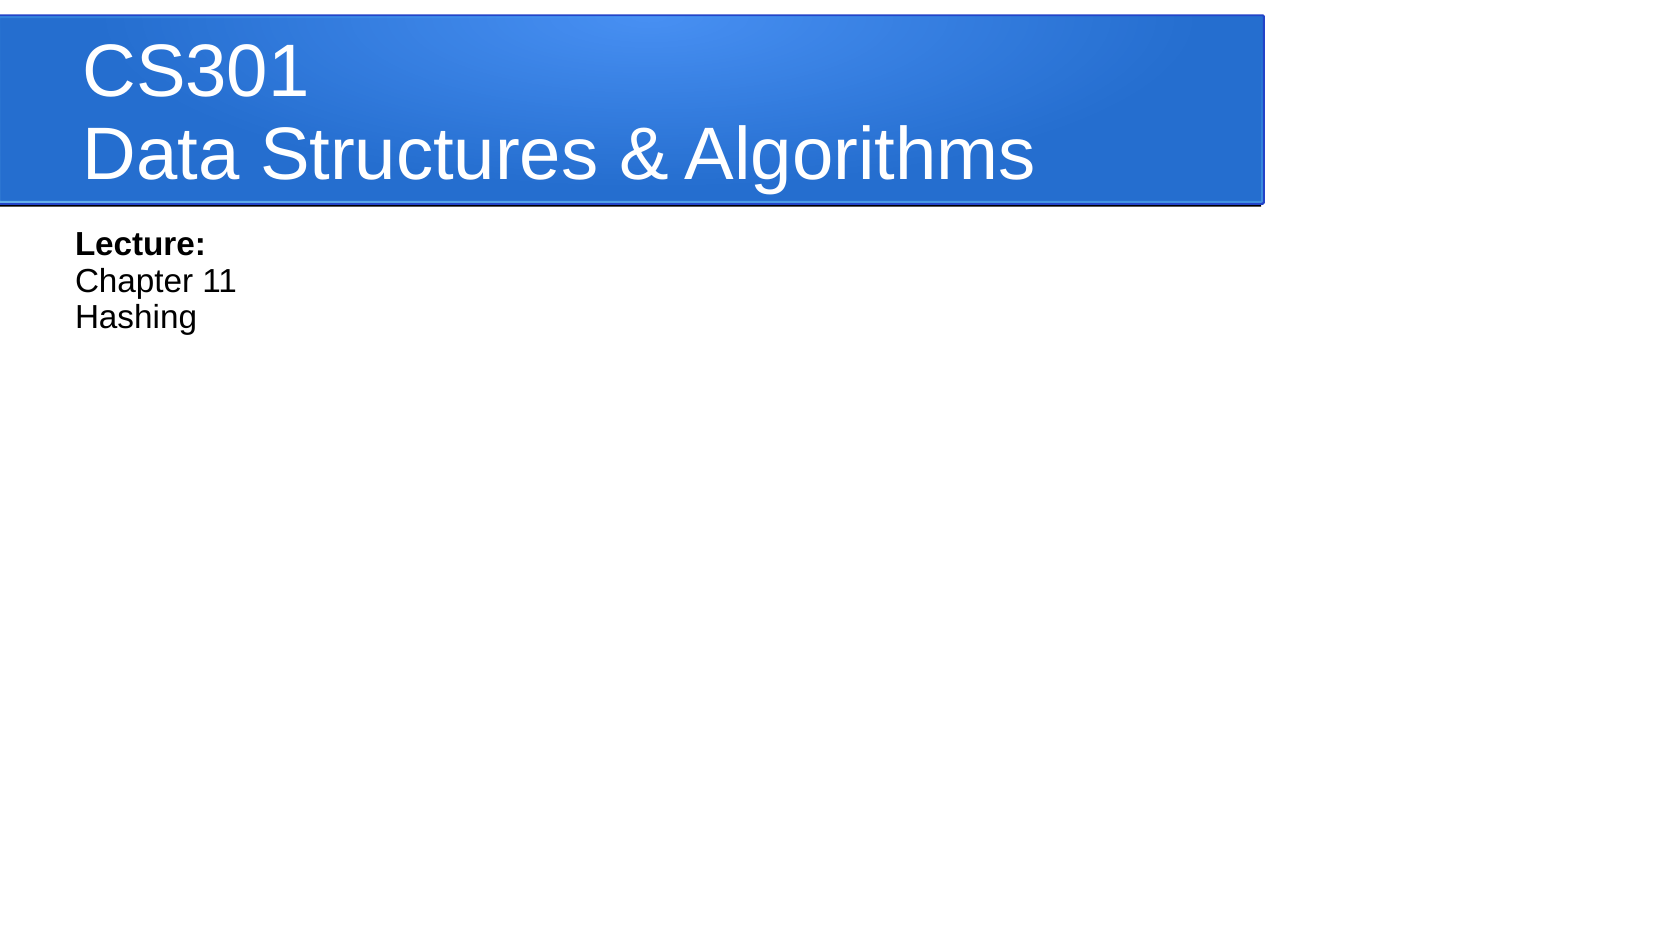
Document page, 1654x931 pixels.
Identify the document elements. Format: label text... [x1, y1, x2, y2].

subtitle Lecture: Chapter 11 Hashing [75, 225, 436, 365]
title CS301 Data Structures & Algorithms [82, 29, 1235, 196]
